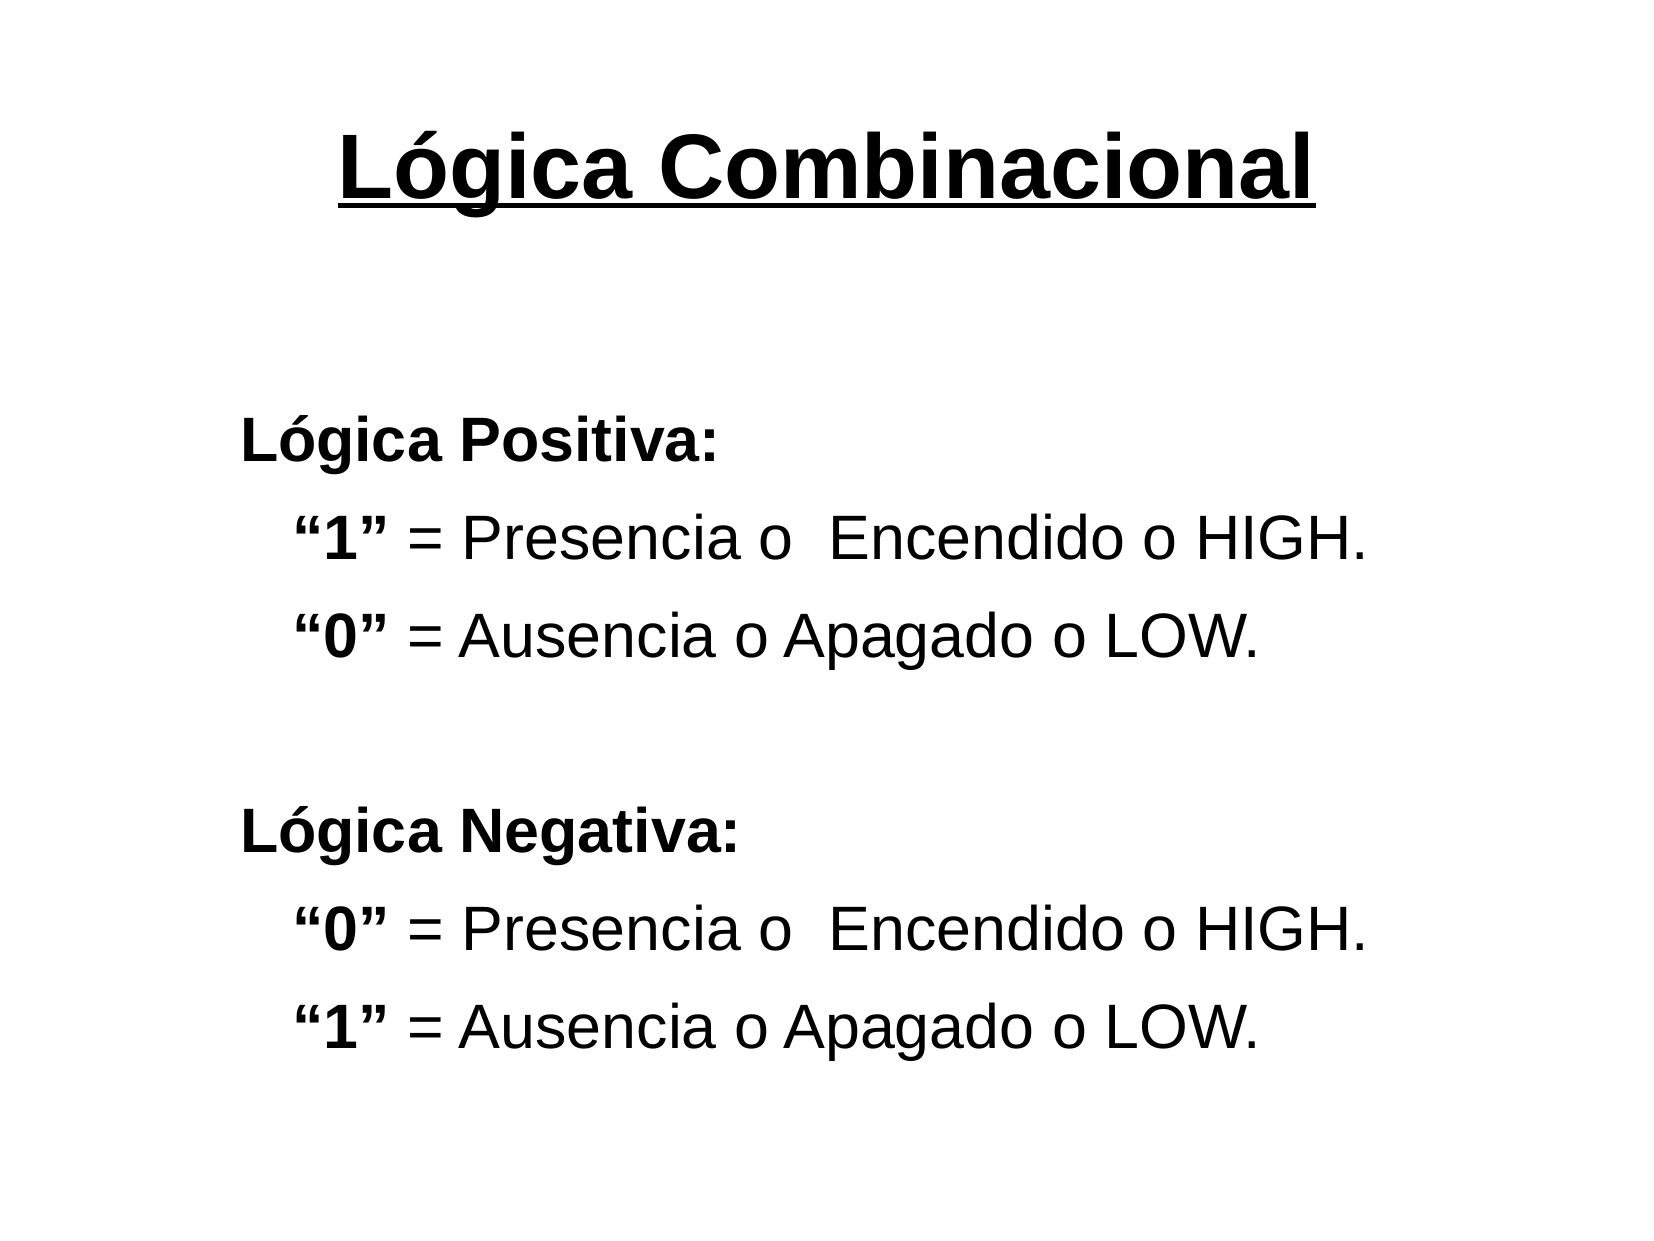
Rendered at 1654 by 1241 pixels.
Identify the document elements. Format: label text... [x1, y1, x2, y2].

list Lógica Positiva: “1” = Presencia o Encendido o HIGH. “0” = Ausencia o Apagado o LOW. Lógica Negativa: “0” = Presencia o Encendido o HIGH. “1” = Ausencia o Apagado o LOW. [240, 405, 1456, 1066]
title Lógica Combinacional [82, 62, 1571, 271]
